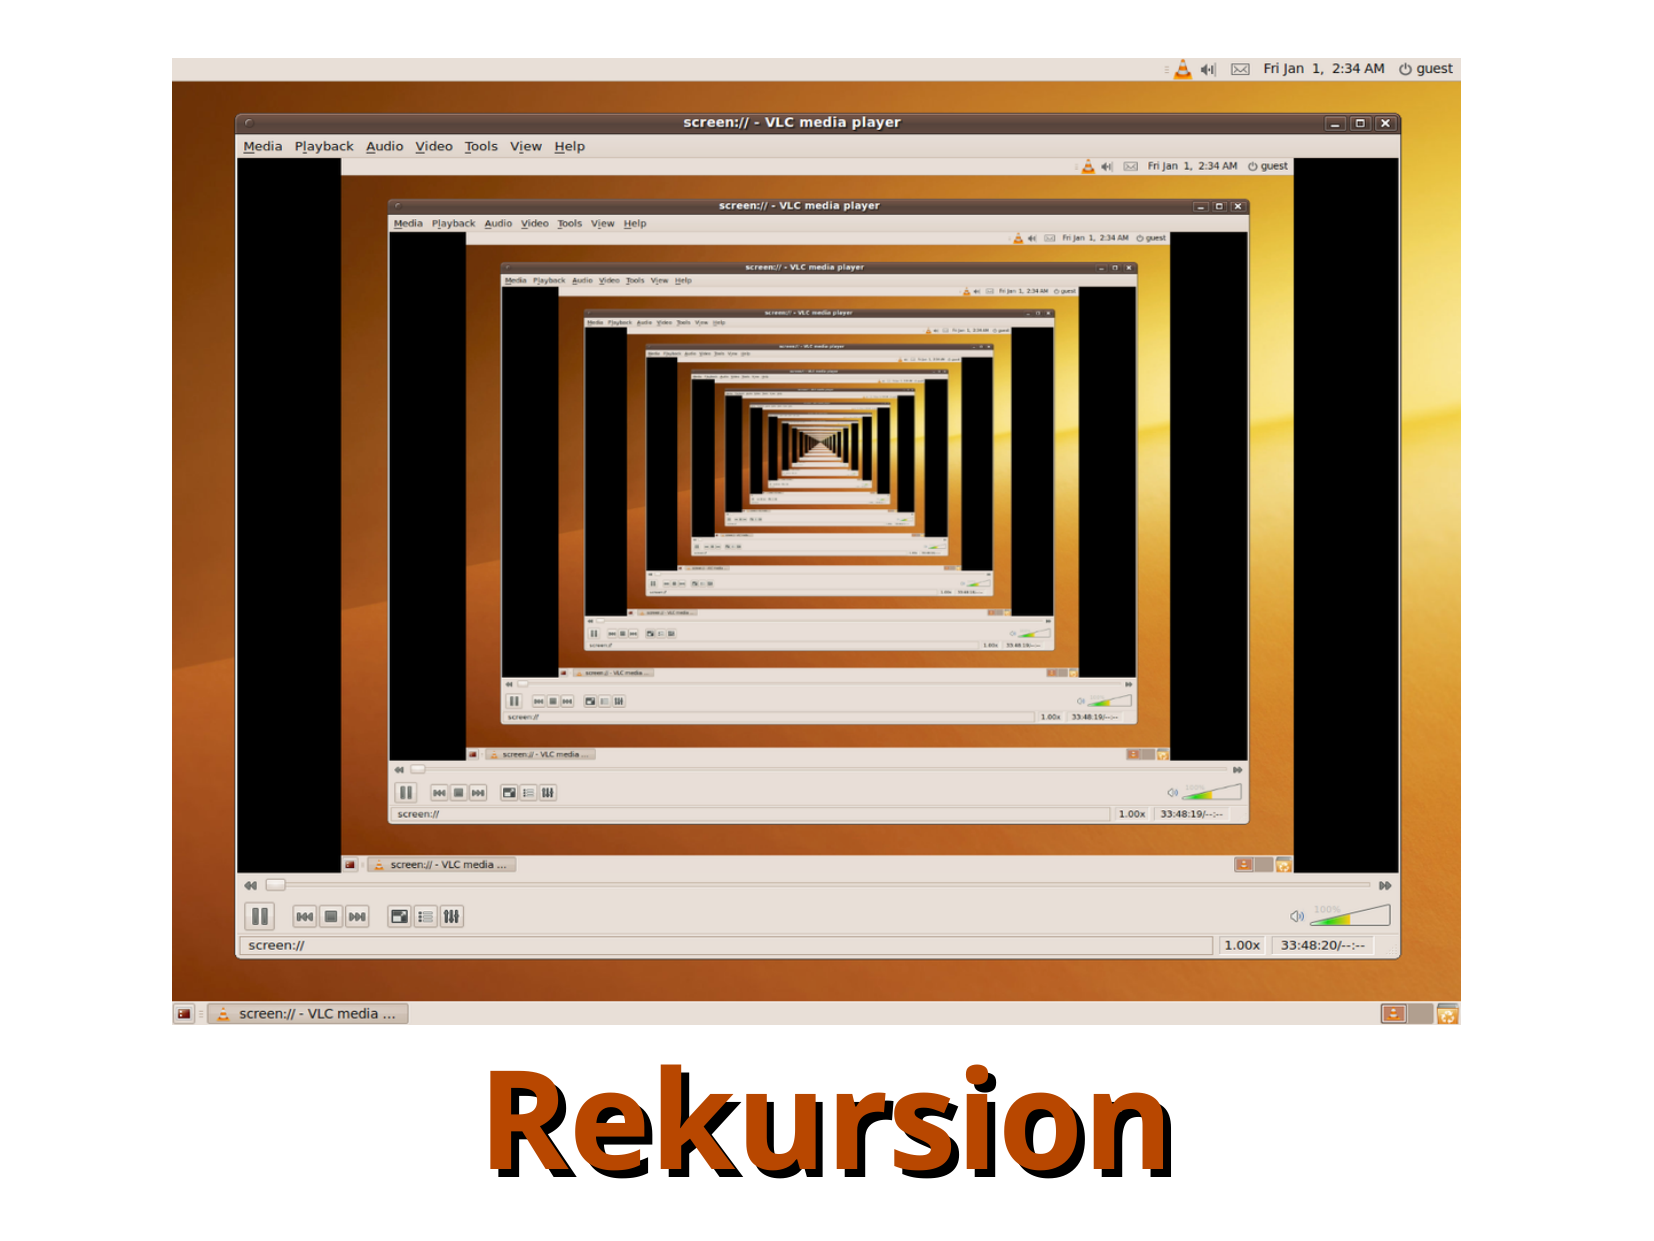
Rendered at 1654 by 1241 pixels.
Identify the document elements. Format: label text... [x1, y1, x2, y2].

subtitle Rekursion [0, 1032, 1654, 1200]
picture [172, 58, 1461, 1025]
